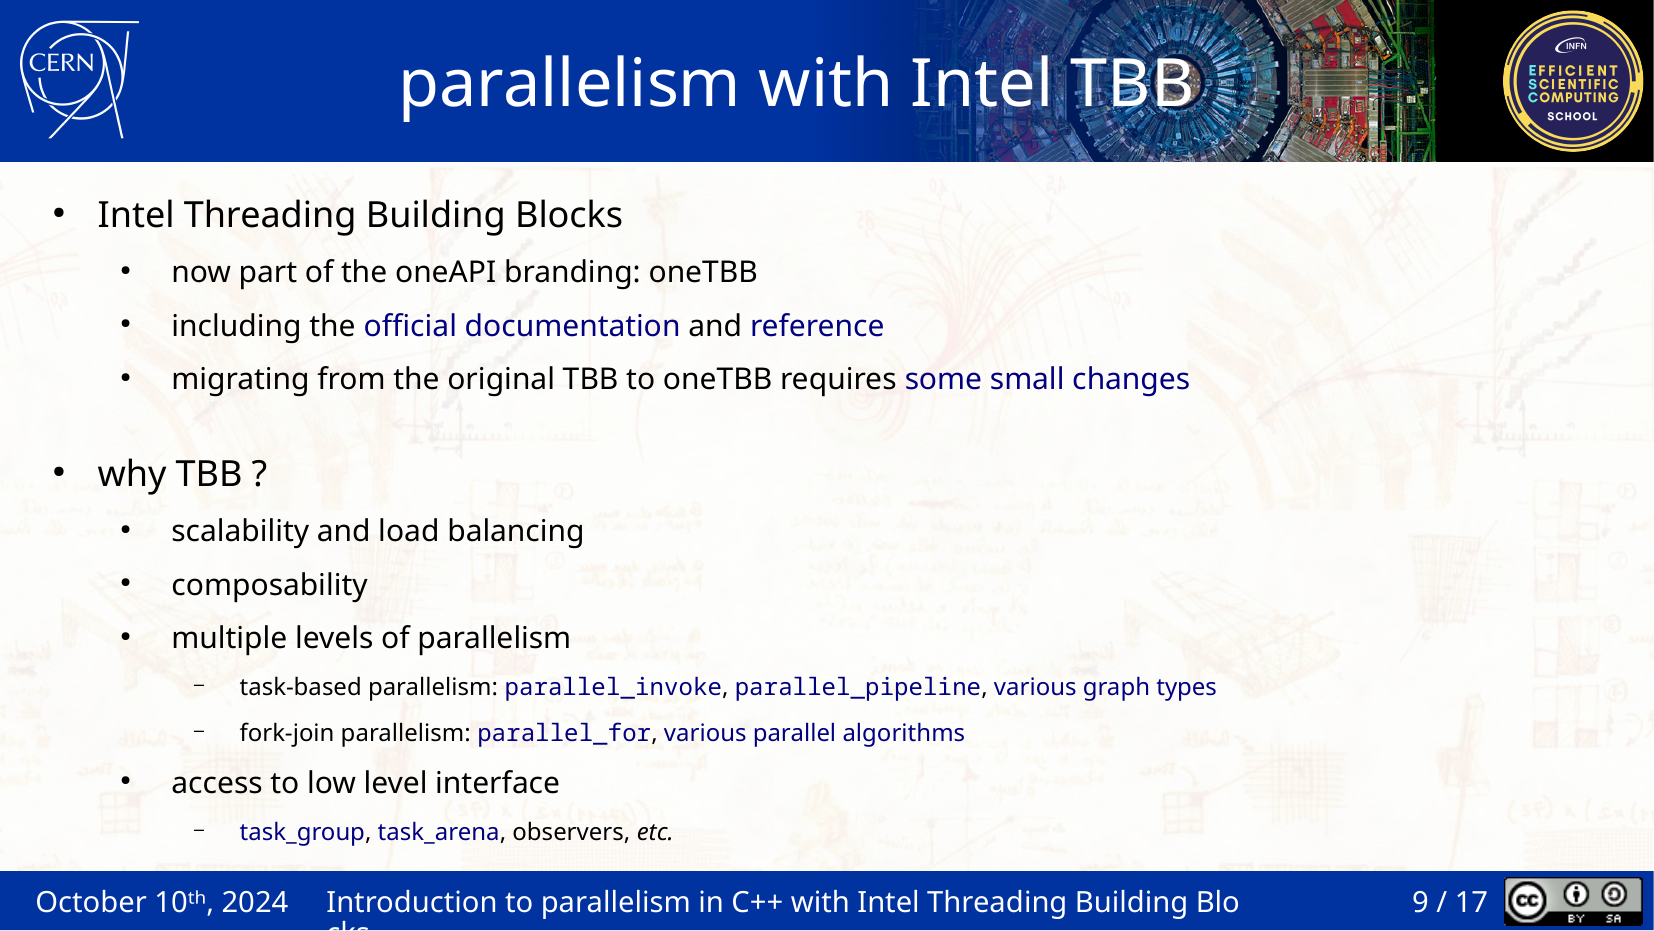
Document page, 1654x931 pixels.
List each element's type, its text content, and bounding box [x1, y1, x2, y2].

picture [1504, 877, 1643, 926]
picture [0, 0, 165, 162]
title parallelism with Intel TBB [165, 0, 1430, 162]
picture [1430, 0, 1654, 162]
list Intel Threading Building Blocks now part of the oneAPI branding: oneTBB including the official documentation and reference migrating from the original TBB to oneTBB requires some small changes why TBB ? scalability and load balancing composability multiple levels of parallelism task-based parallelism: parallel_invoke, parallel_pipeline, various graph types fork-join parallelism: parallel_for, various parallel algorithms access to low level interface task_group, task_arena, observers, etc. [35, 188, 1619, 851]
